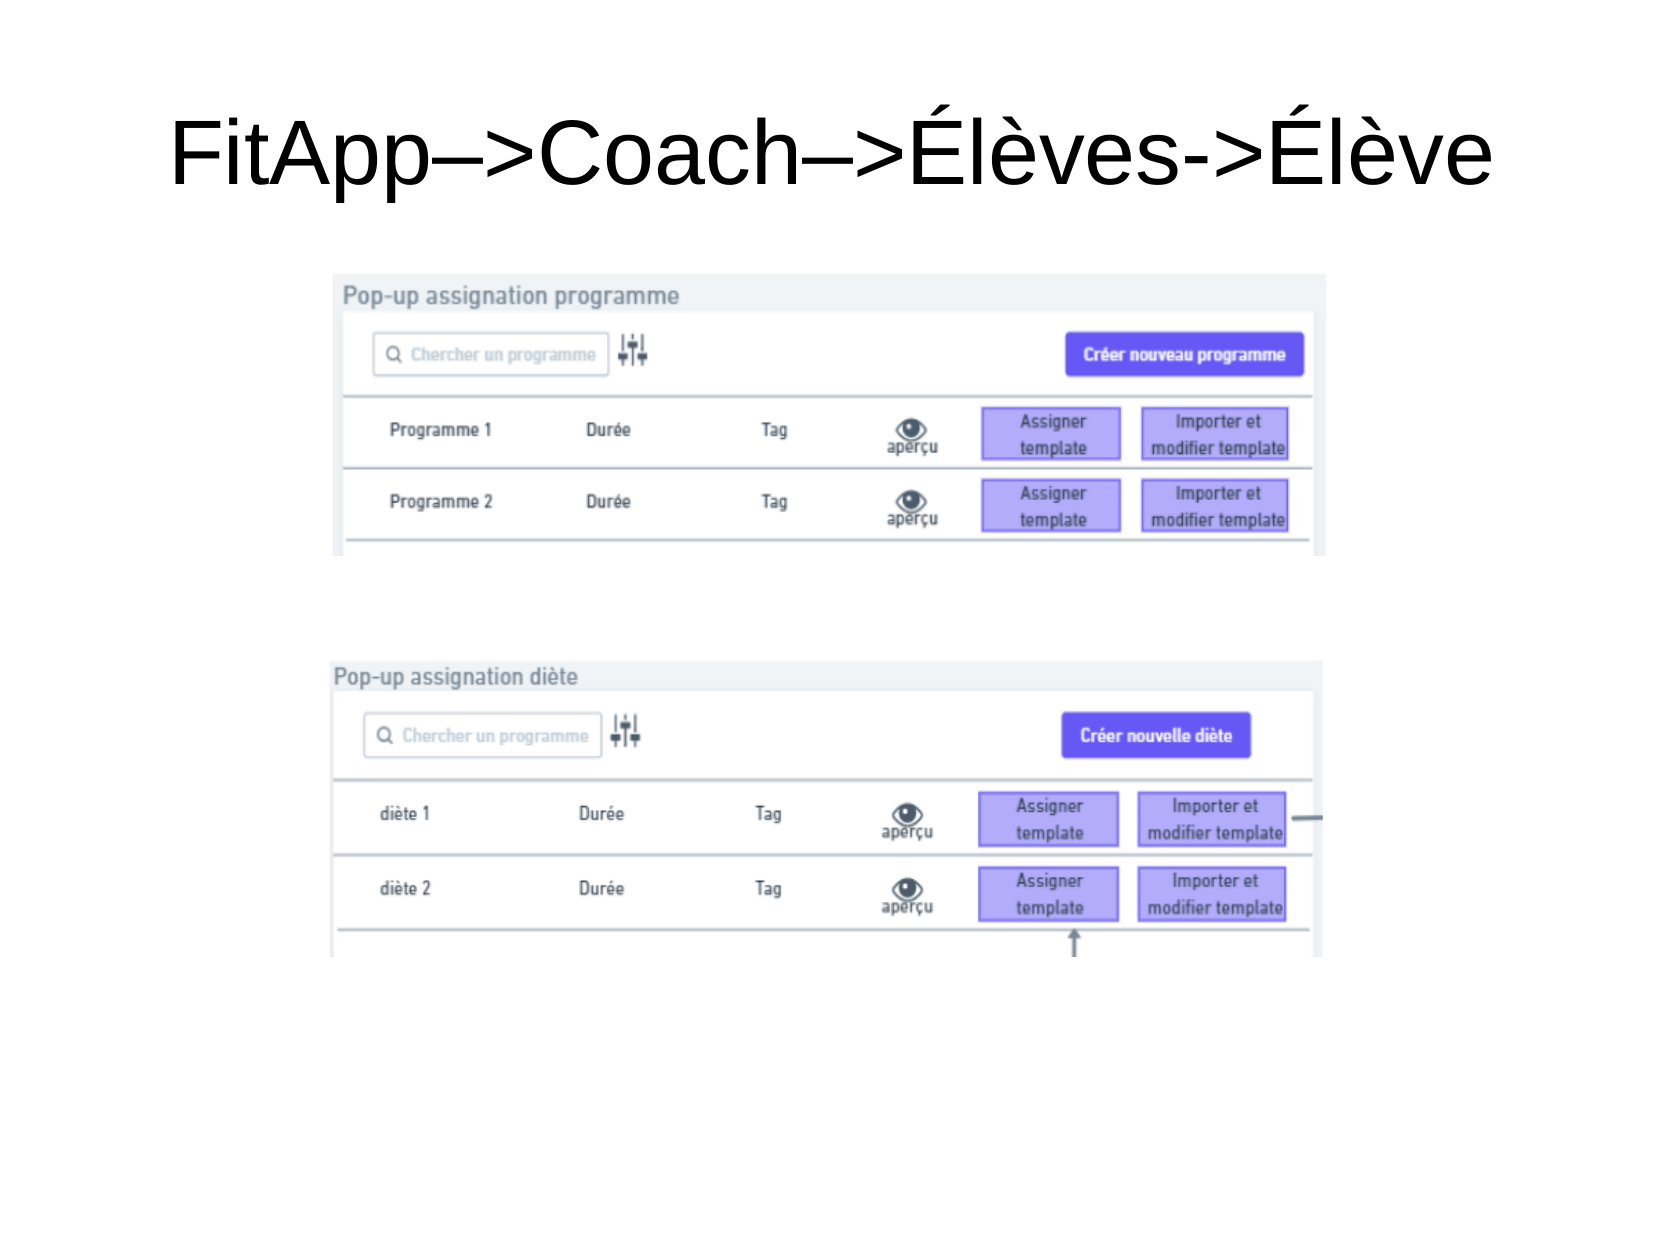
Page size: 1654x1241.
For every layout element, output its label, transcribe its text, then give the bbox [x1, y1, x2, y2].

picture [323, 256, 1331, 556]
picture [312, 649, 1341, 957]
title FitApp–>Coach–>Élèves->Élève [35, 49, 1630, 257]
